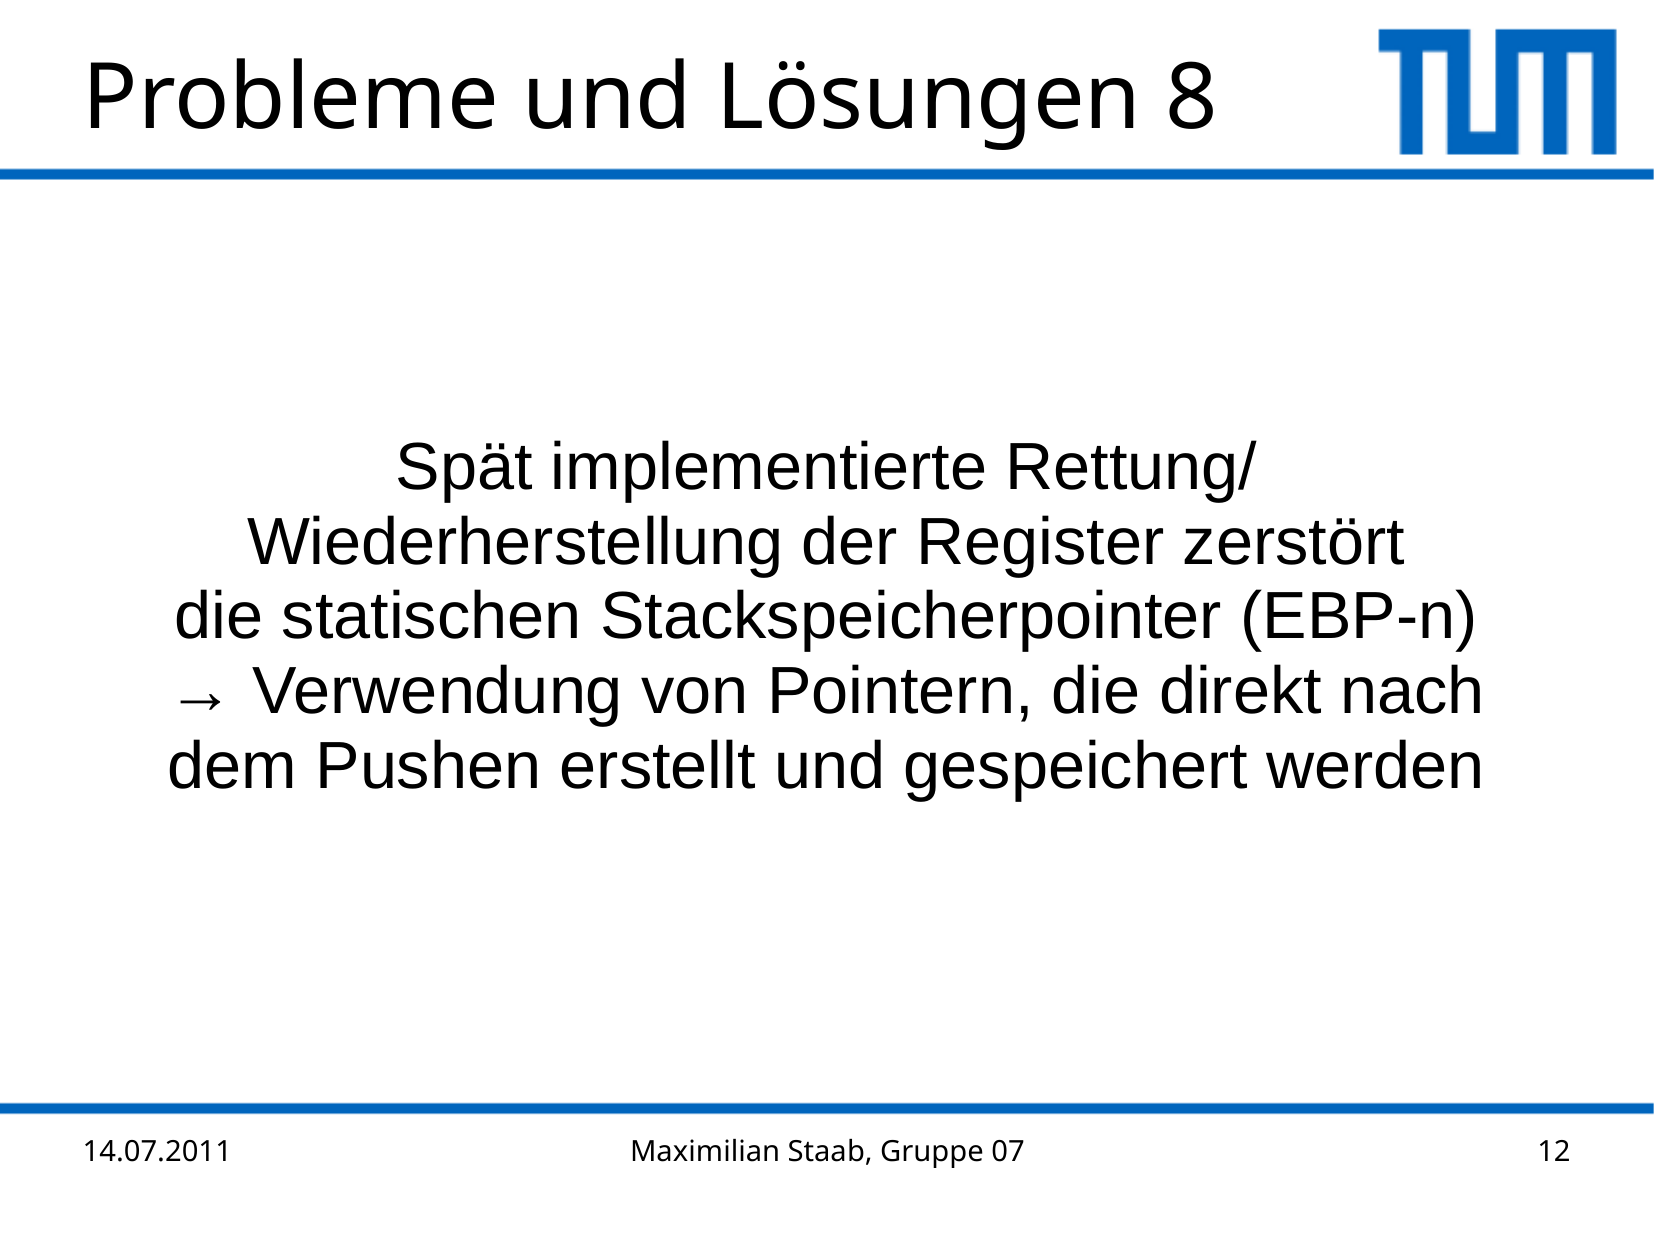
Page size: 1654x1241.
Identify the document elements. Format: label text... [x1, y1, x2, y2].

picture [0, 0, 1654, 1241]
title Probleme und Lösungen 8 [82, 41, 1359, 145]
subtitle Spät implementierte Rettung/ Wiederherstellung der Register zerstört die statischen Stackspeicherpointer (EBP-n) → Verwendung von Pointern, die direkt nach dem Pushen erstellt und gespeichert werden [82, 214, 1571, 1018]
